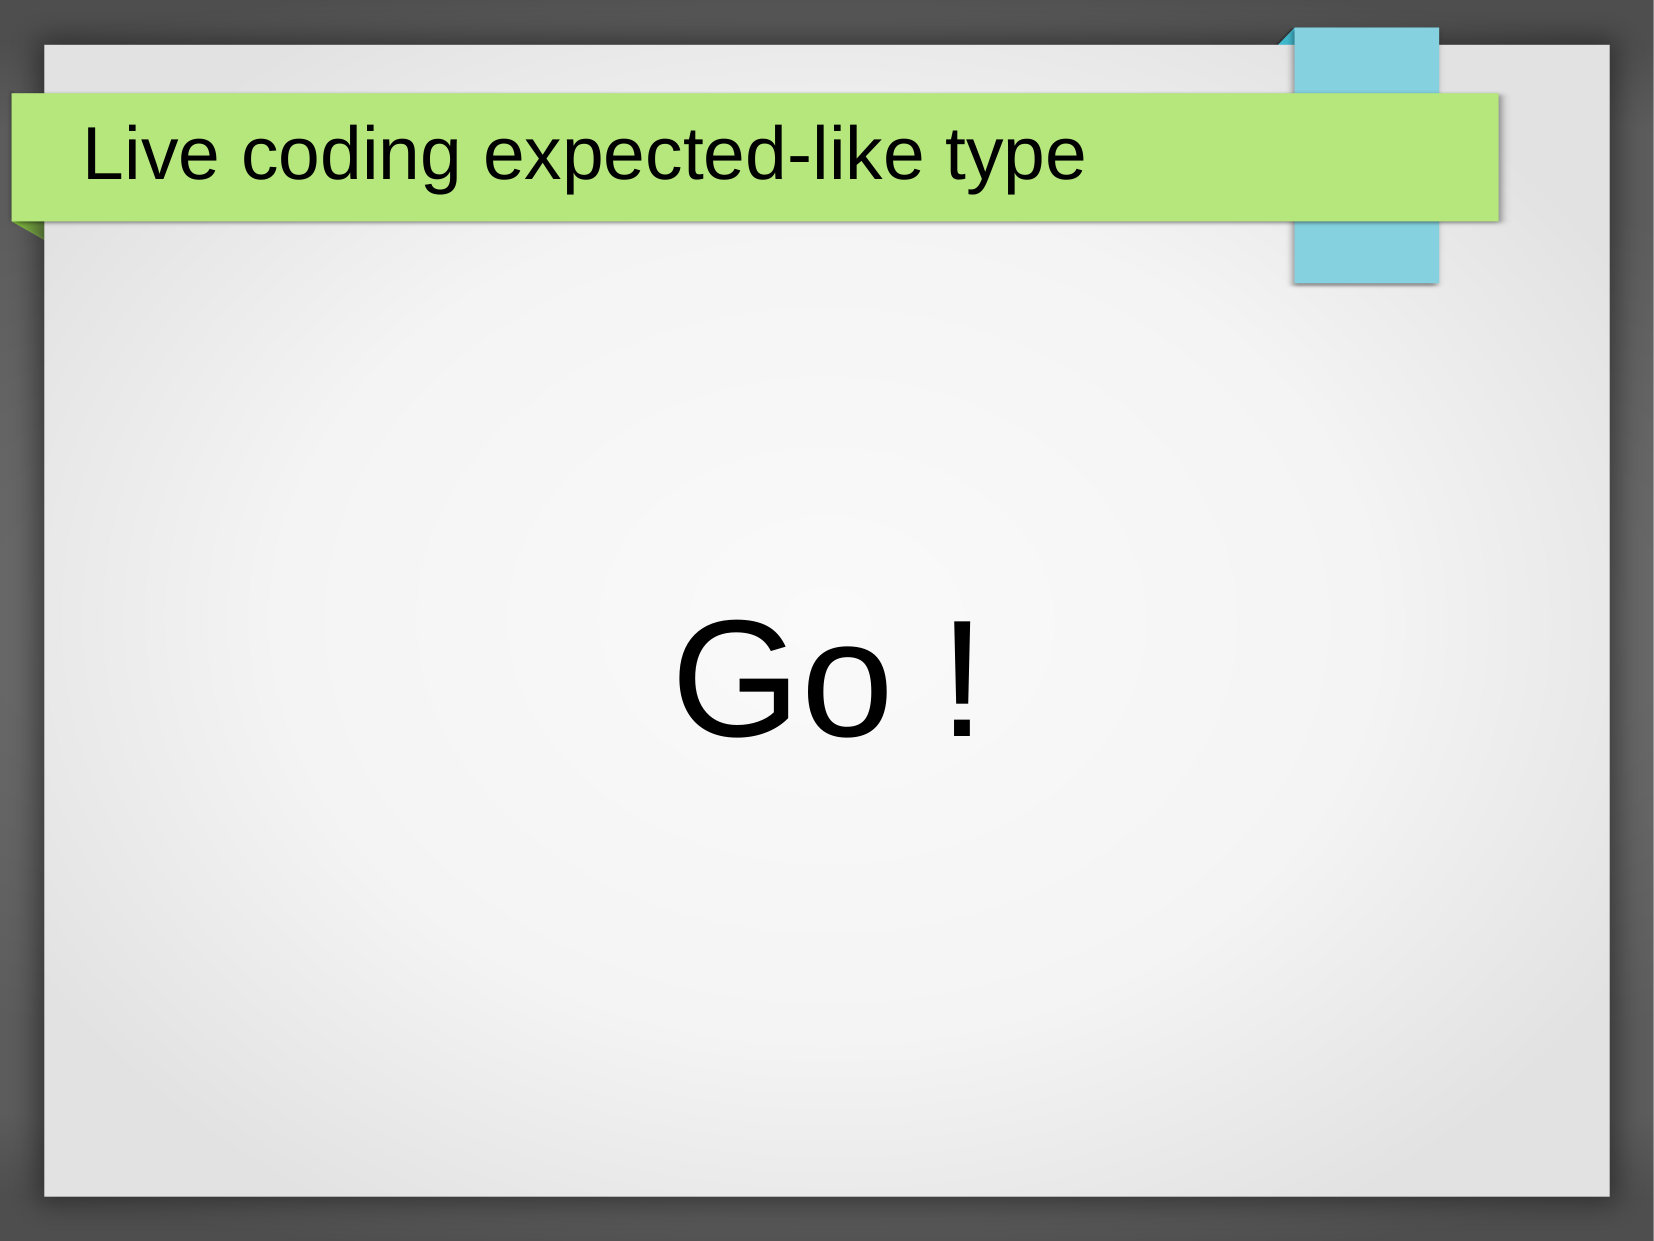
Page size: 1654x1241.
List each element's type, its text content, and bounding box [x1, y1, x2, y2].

list Go ! [594, 585, 1060, 781]
title Live coding expected-like type [82, 94, 1264, 213]
picture [0, 0, 1654, 1241]
